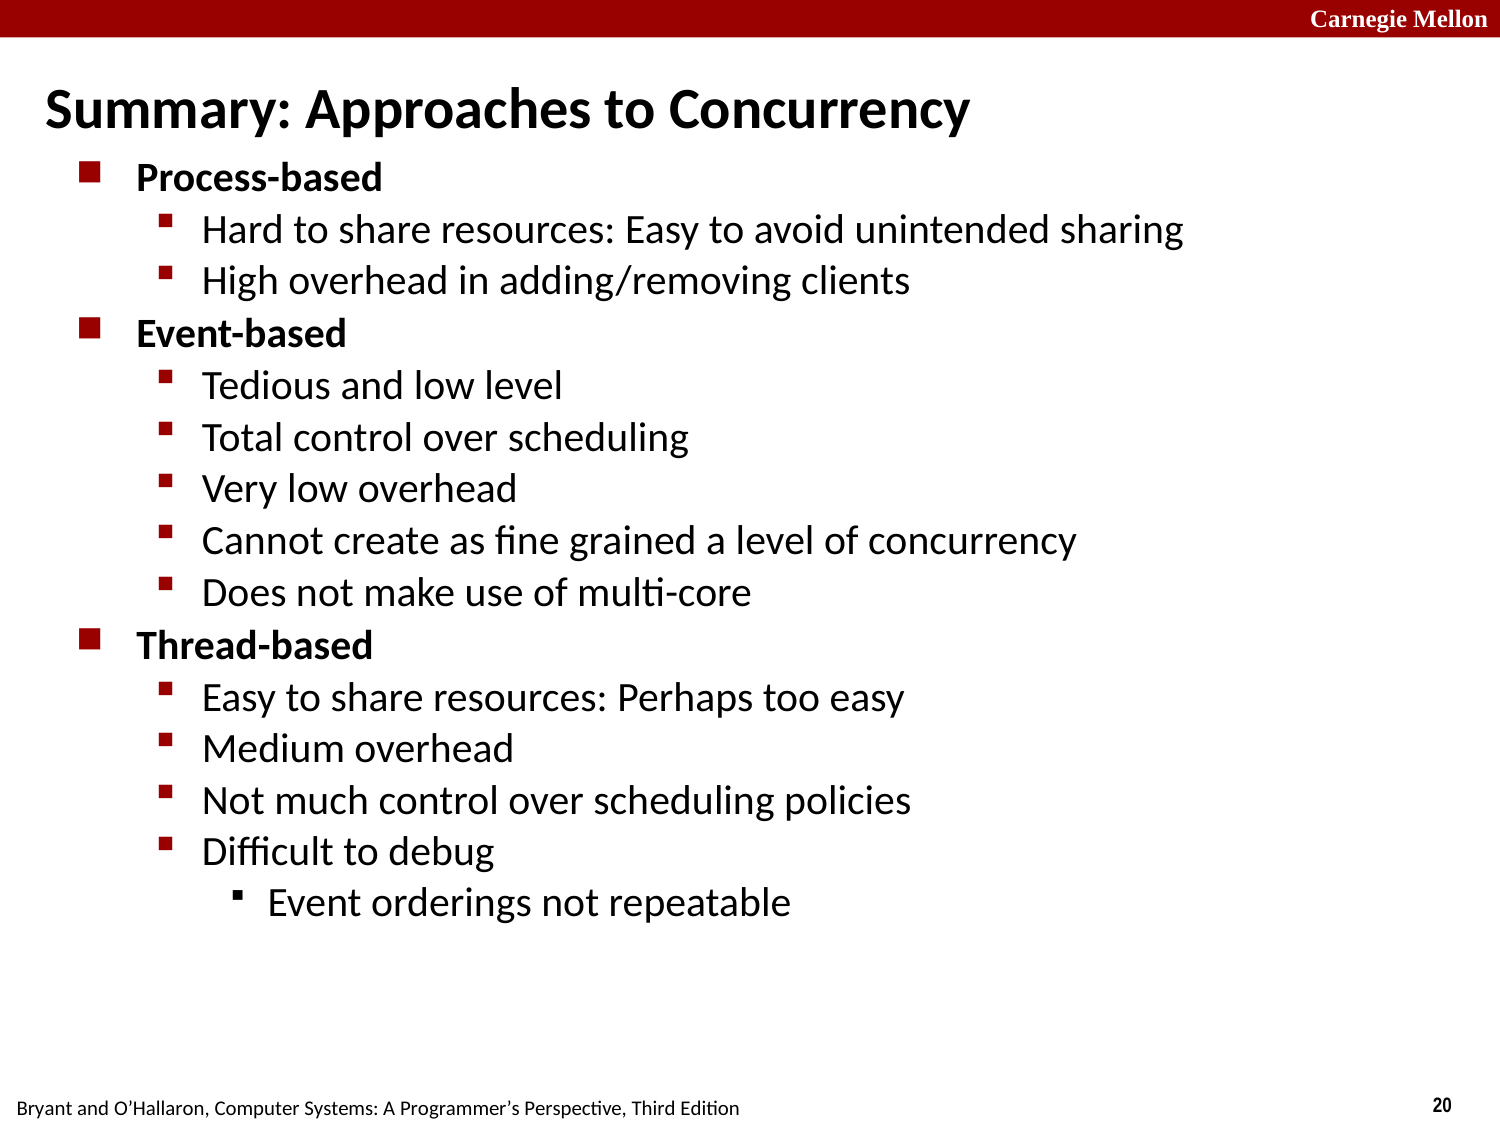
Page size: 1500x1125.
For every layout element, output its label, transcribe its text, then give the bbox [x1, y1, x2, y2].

list Process-based Hard to share resources: Easy to avoid unintended sharing High overhead in adding/removing clients Event-based Tedious and low level Total control over scheduling Very low overhead Cannot create as fine grained a level of concurrency Does not make use of multi-core Thread-based Easy to share resources: Perhaps too easy Medium overhead Not much control over scheduling policies Difficult to debug Event orderings not repeatable [65, 150, 1361, 1066]
title Summary: Approaches to Concurrency [30, 40, 1500, 169]
